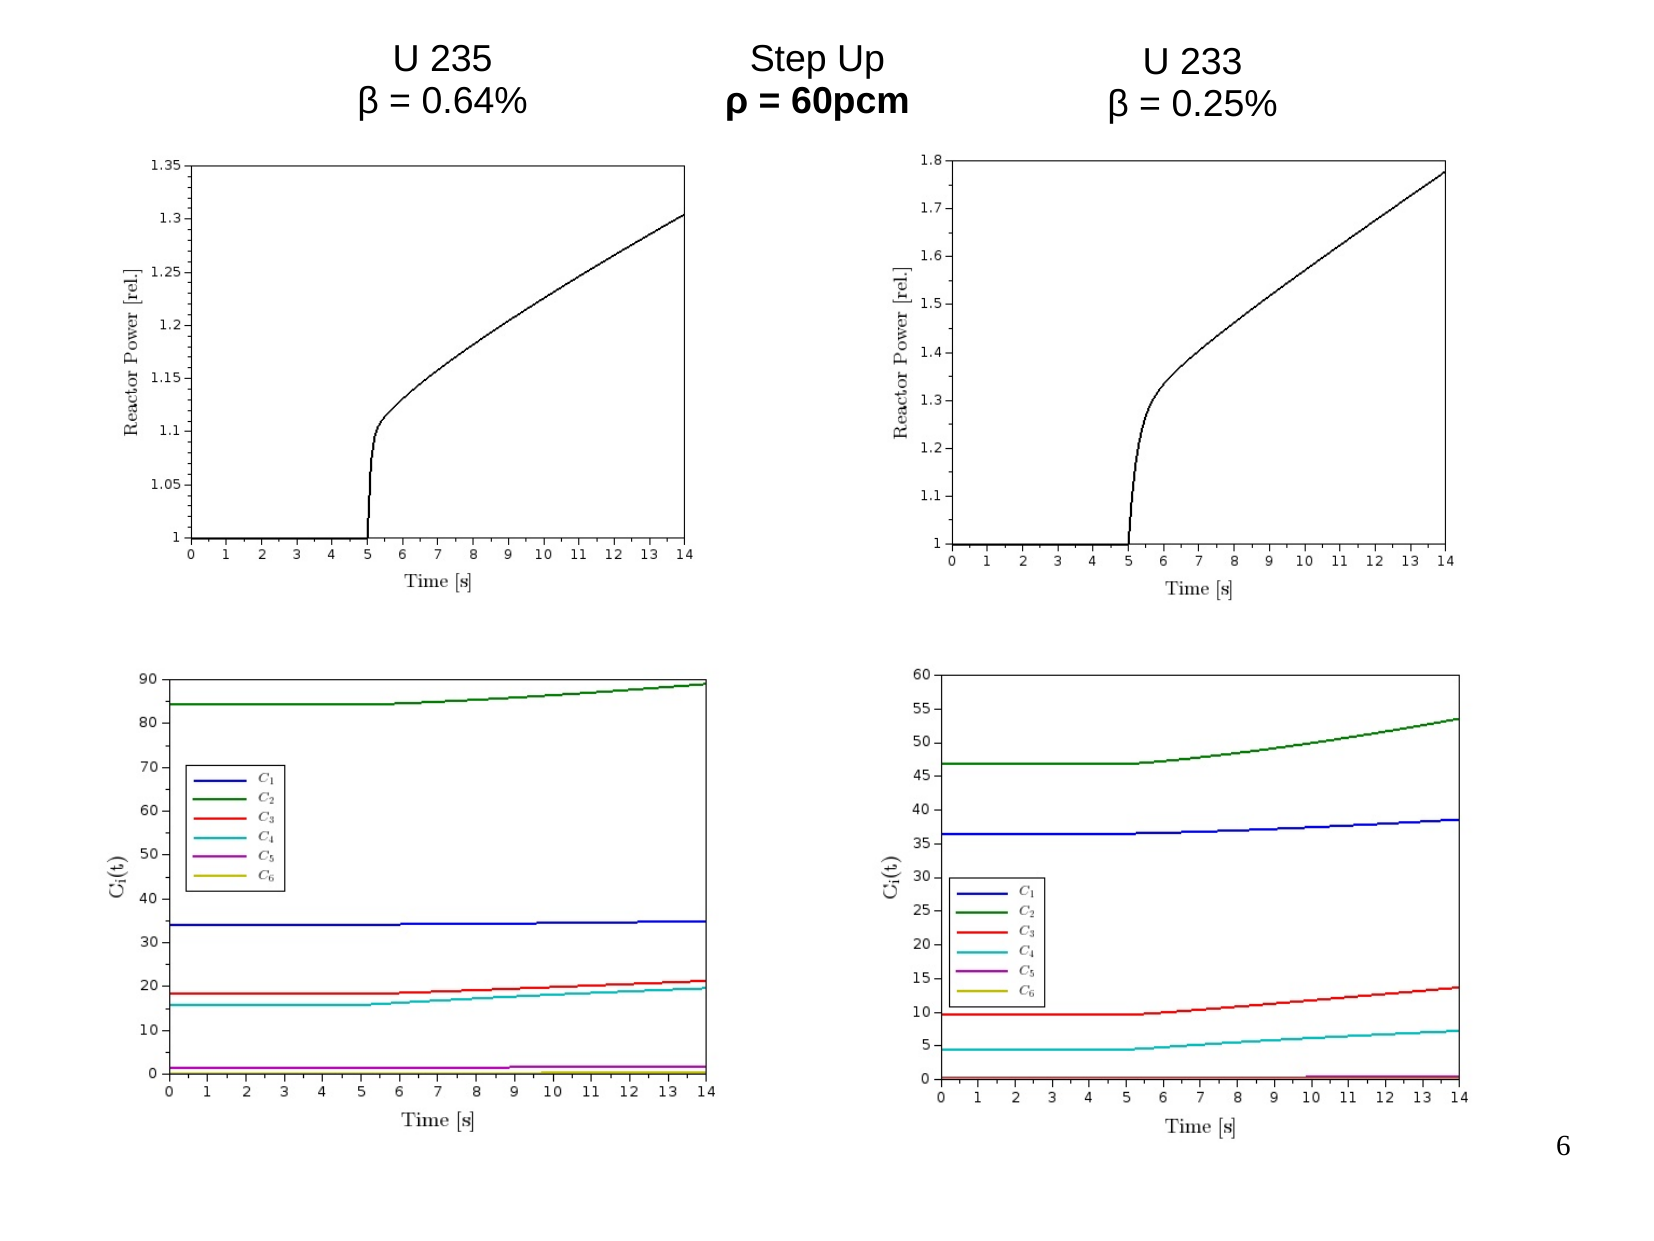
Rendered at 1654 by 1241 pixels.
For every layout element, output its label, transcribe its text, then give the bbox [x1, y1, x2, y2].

picture [855, 97, 1546, 1147]
text_box Step Up ρ = 60pcm [675, 30, 961, 129]
picture [109, 104, 767, 601]
picture [80, 614, 796, 1141]
text_box U 235 β = 0.64% [225, 30, 661, 129]
text_box U 233 β = 0.25% [975, 33, 1411, 133]
